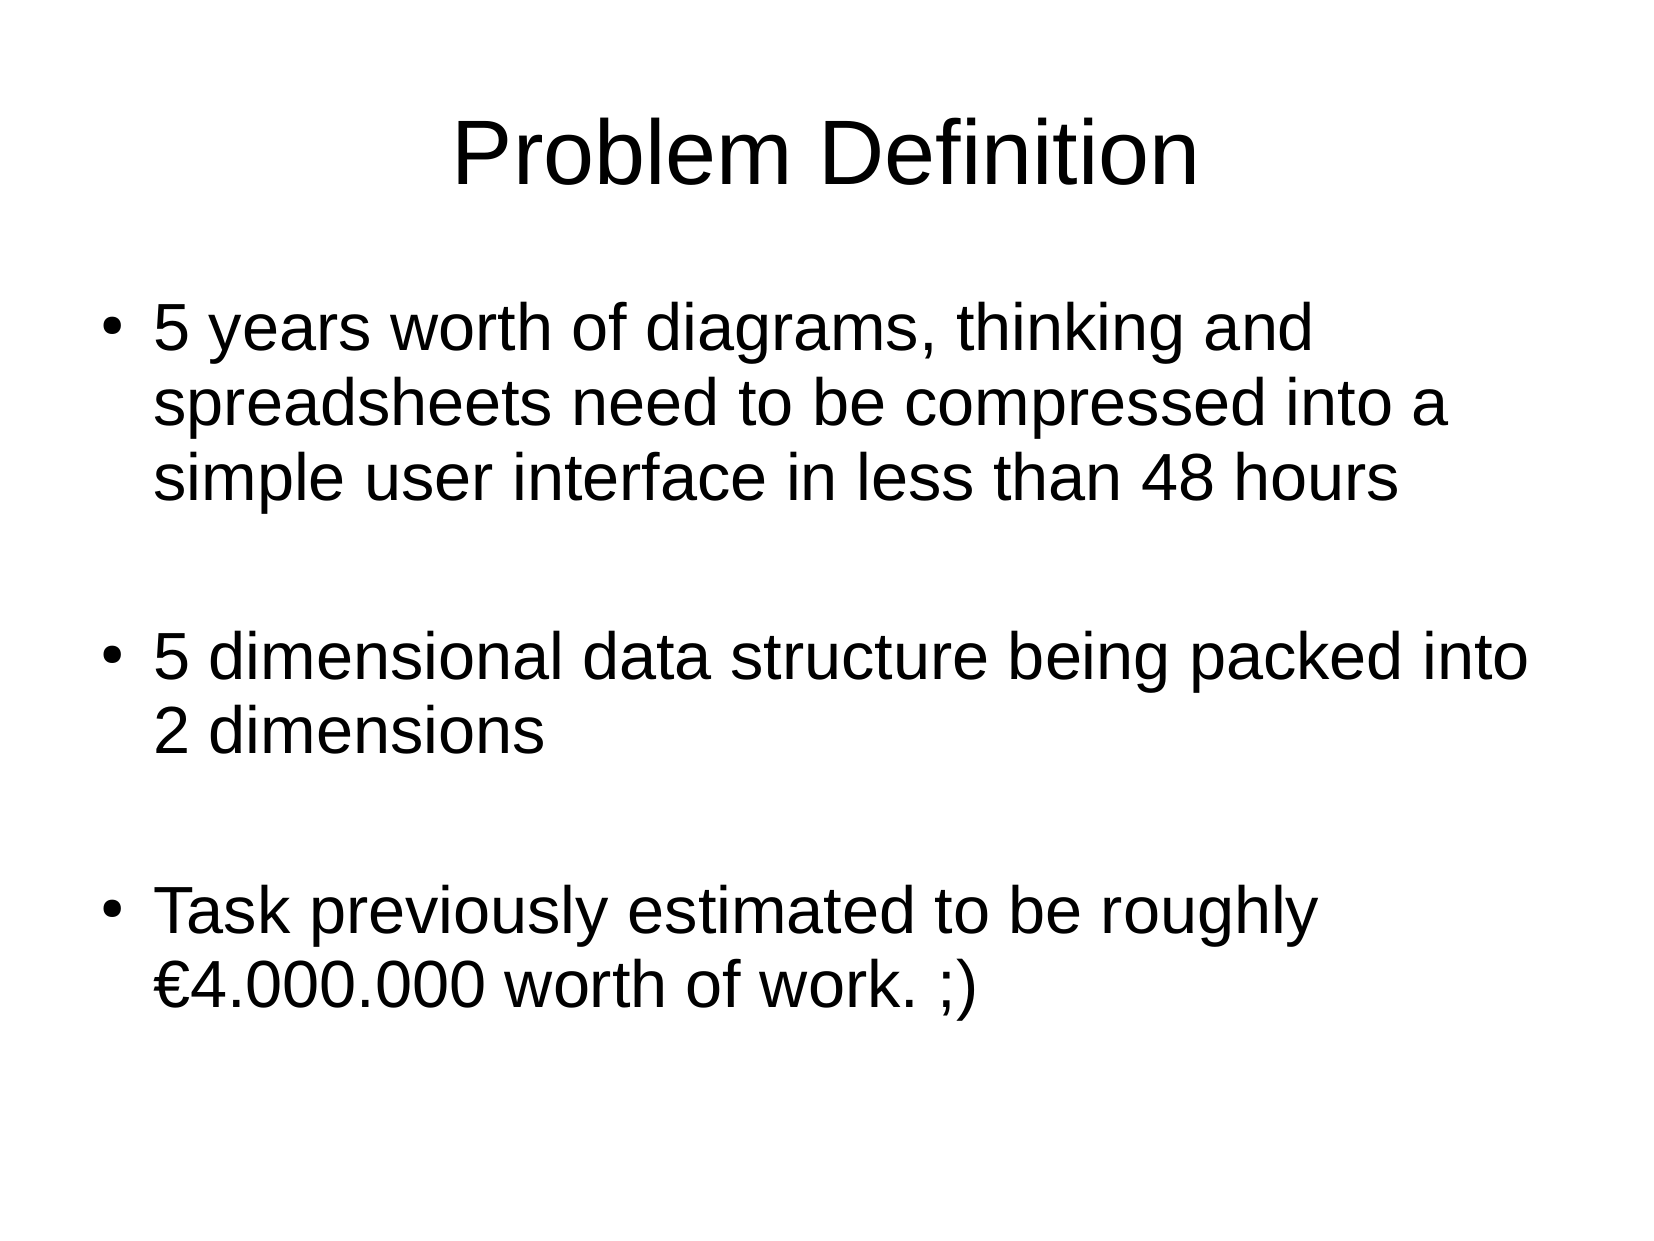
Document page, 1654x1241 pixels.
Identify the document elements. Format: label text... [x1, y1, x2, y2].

title Problem Definition [82, 49, 1571, 257]
list 5 years worth of diagrams, thinking and spreadsheets need to be compressed into a simple user interface in less than 48 hours 5 dimensional data structure being packed into 2 dimensions Task previously estimated to be roughly €4.000.000 worth of work. ;) [82, 290, 1571, 1109]
